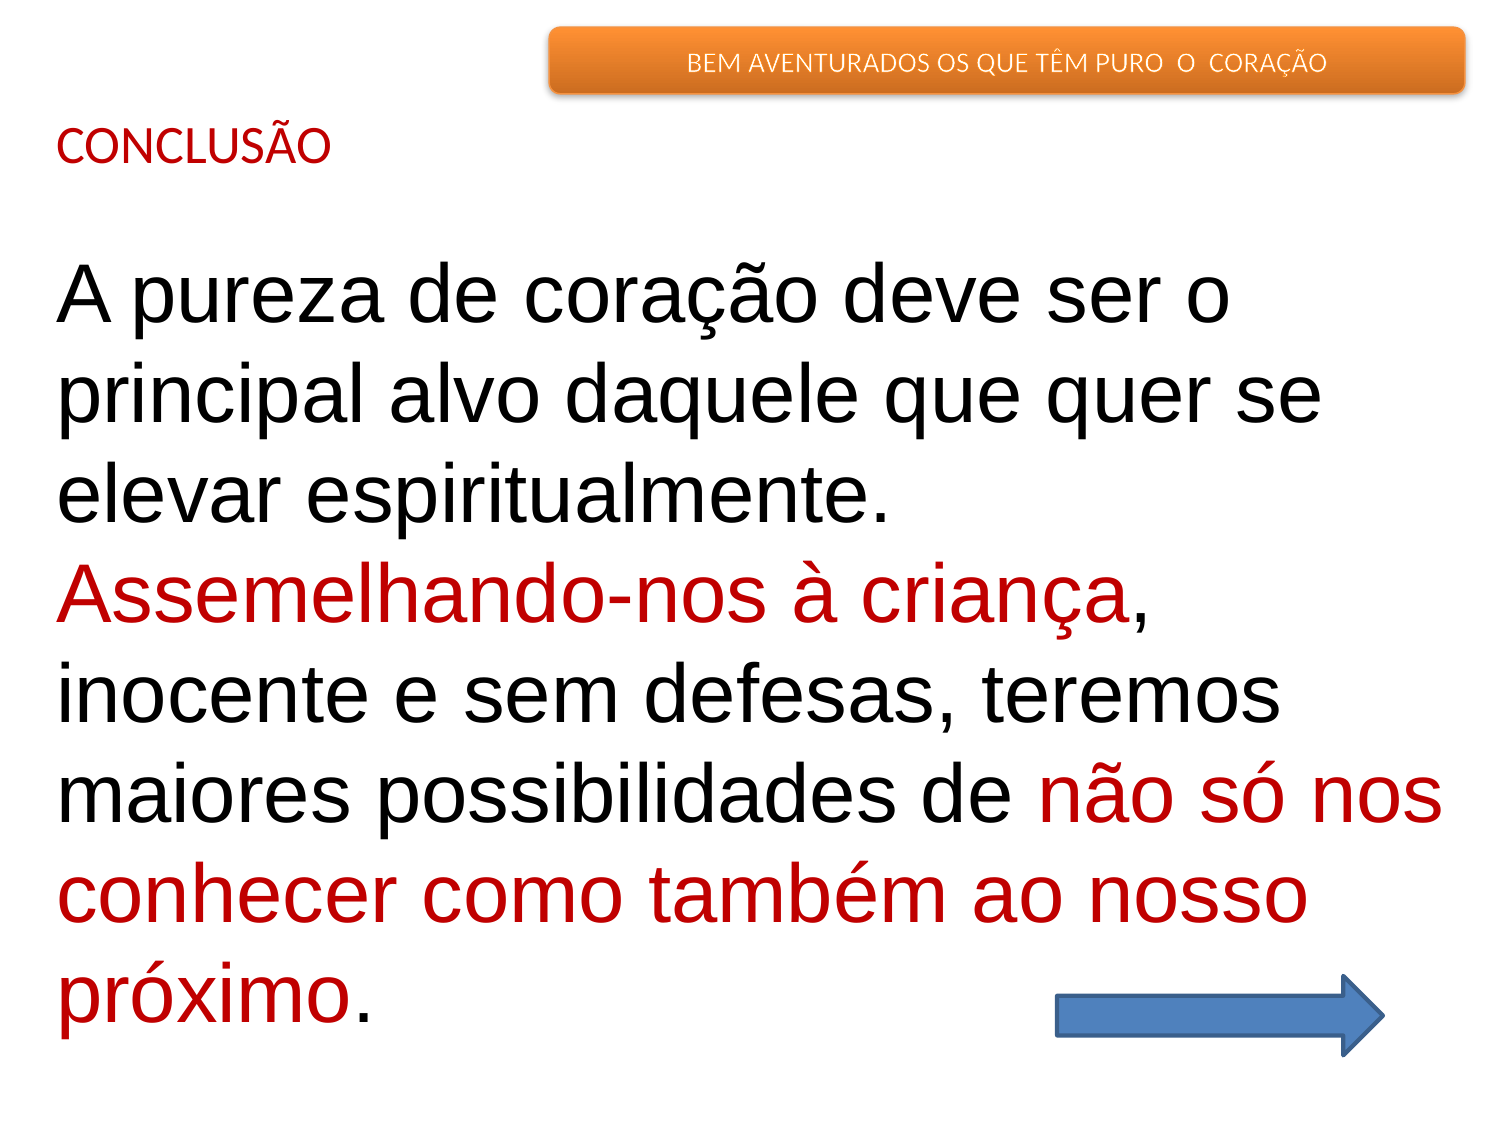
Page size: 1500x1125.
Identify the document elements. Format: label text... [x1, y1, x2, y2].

text_box CONCLUSÃO [41, 101, 1500, 182]
text_box [1057, 975, 1383, 1056]
text_box A pureza de coração deve ser o principal alvo daquele que quer se elevar espiritualmente. Assemelhando-nos à criança, inocente e sem defesas, teremos maiores possibilidades de não só nos conhecer como também ao nosso próximo. [41, 231, 1500, 1047]
text_box BEM AVENTURADOS OS QUE TÊM PURO O CORAÇÃO [549, 27, 1465, 94]
